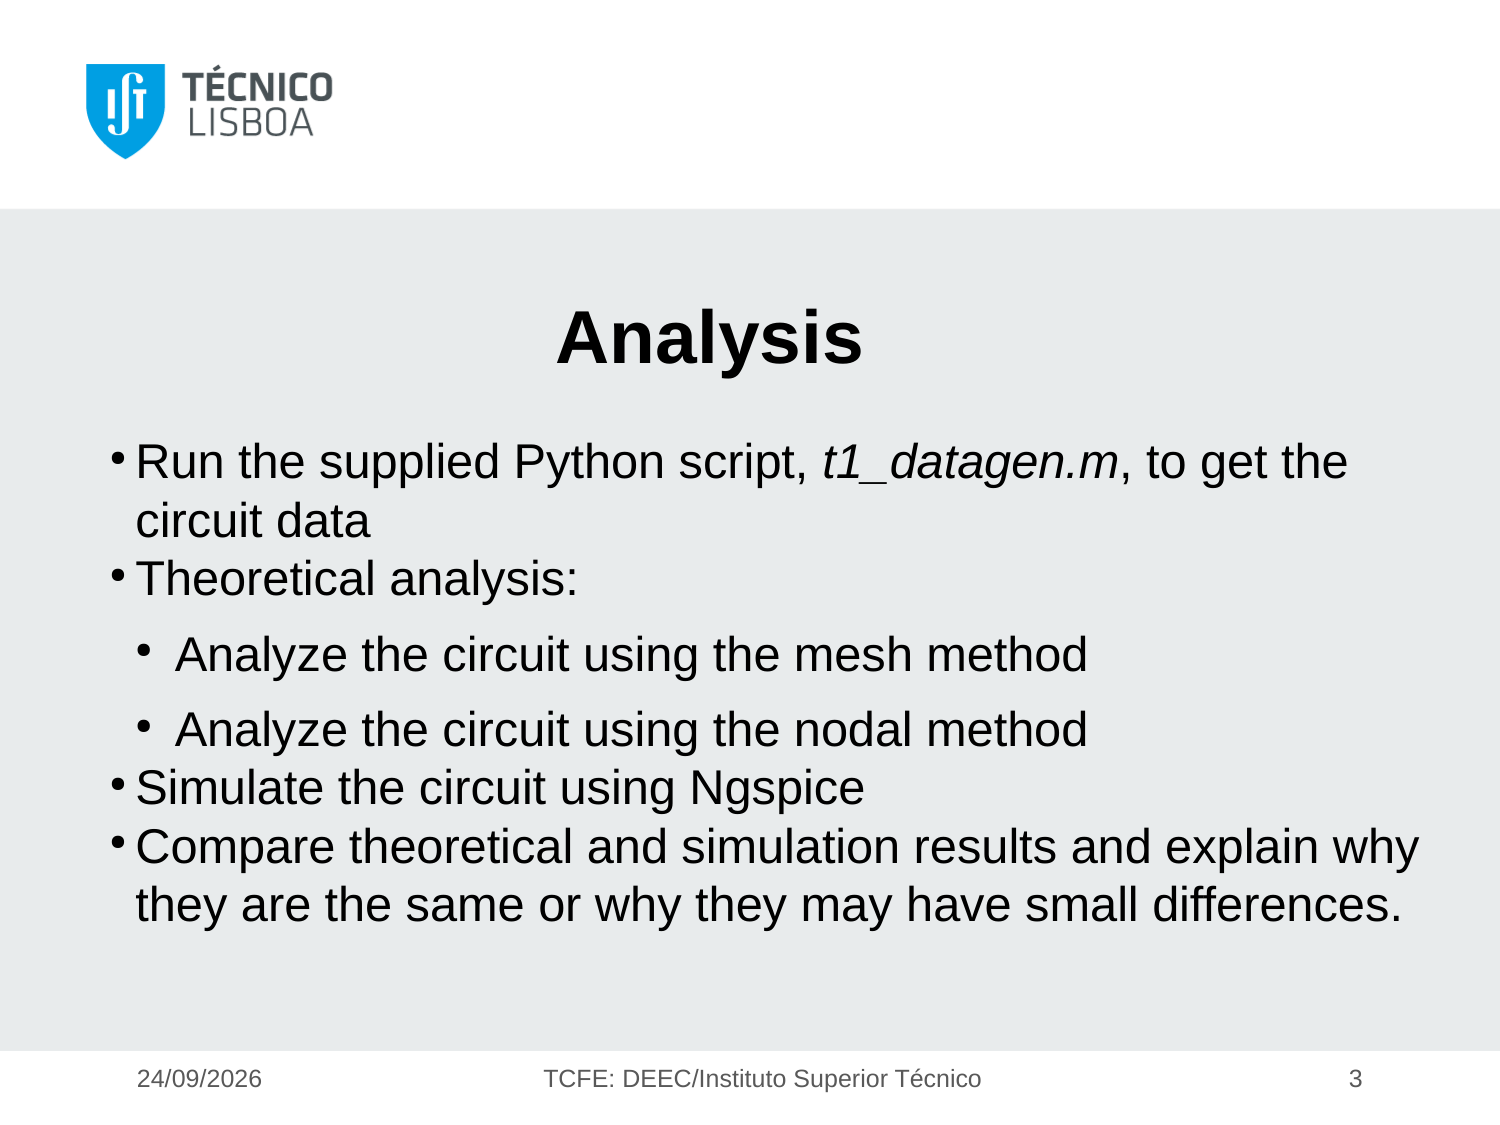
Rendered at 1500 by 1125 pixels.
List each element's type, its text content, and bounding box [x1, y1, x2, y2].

picture [0, 0, 1500, 1125]
title Analysis [540, 262, 891, 405]
list Run the supplied Python script, t1_datagen.m, to get the circuit data Theoretical analysis: Analyze the circuit using the mesh method Analyze the circuit using the nodal method Simulate the circuit using Ngspice Compare theoretical and simulation results and explain why they are the same or why they may have small differences. [94, 422, 1455, 944]
